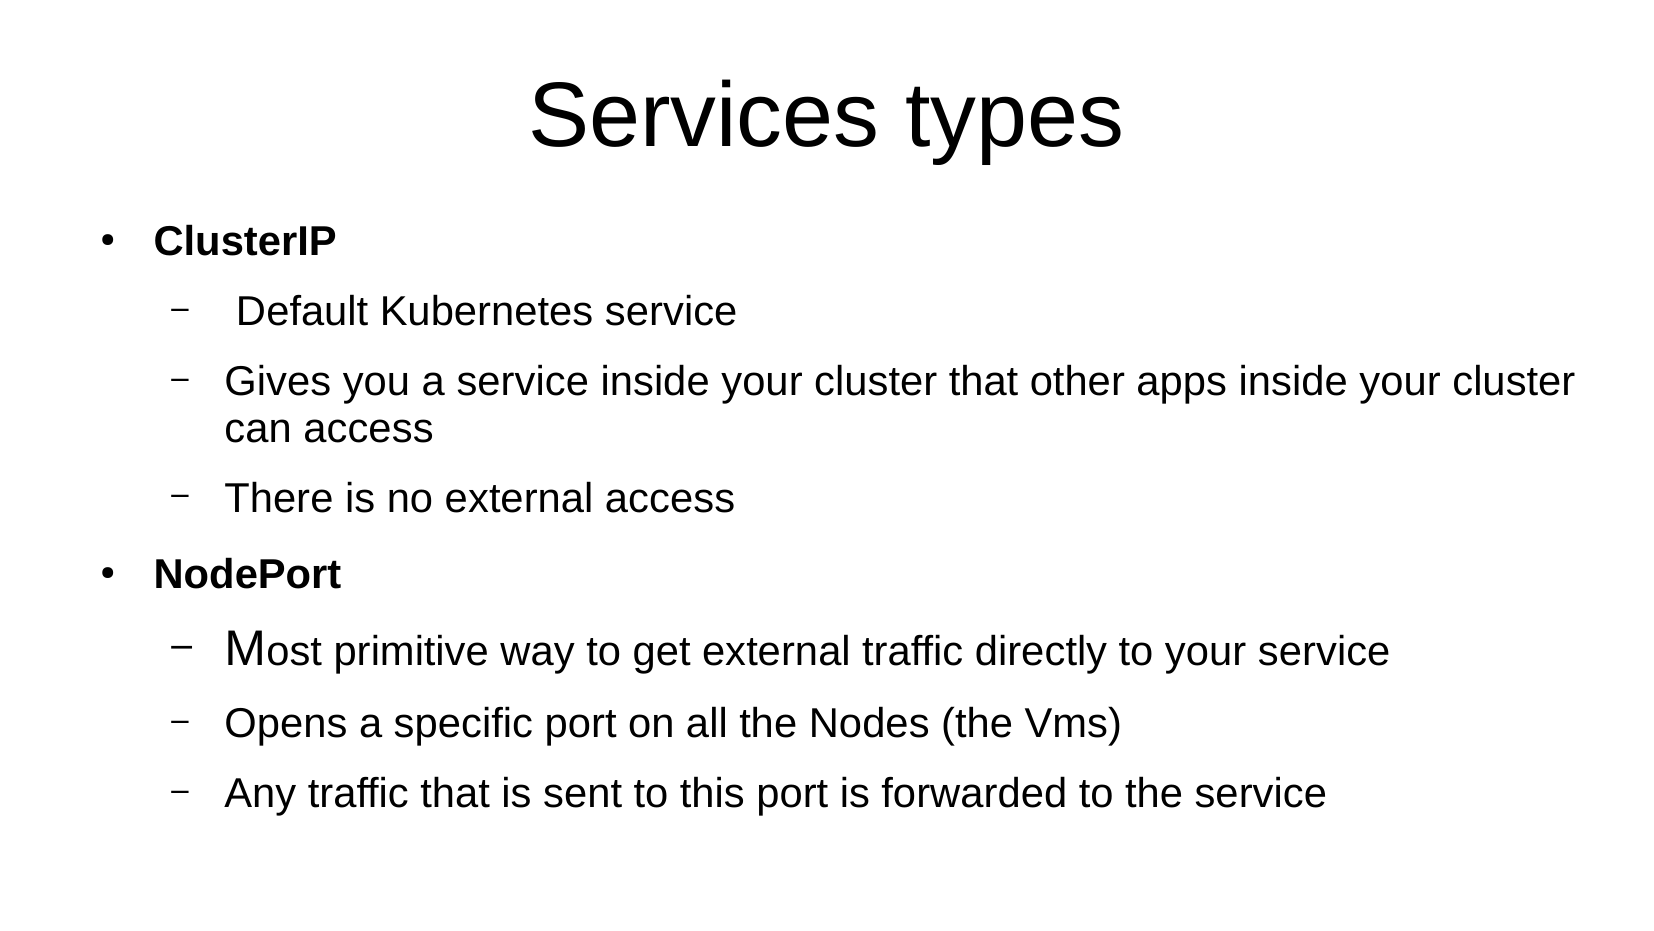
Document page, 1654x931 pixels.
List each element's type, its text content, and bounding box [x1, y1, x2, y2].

title Services types [82, 37, 1571, 193]
list ClusterIP Default Kubernetes service Gives you a service inside your cluster that other apps inside your cluster can access There is no external access NodePort Most primitive way to get external traffic directly to your service Opens a specific port on all the Nodes (the Vms) Any traffic that is sent to this port is forwarded to the service [82, 217, 1607, 898]
